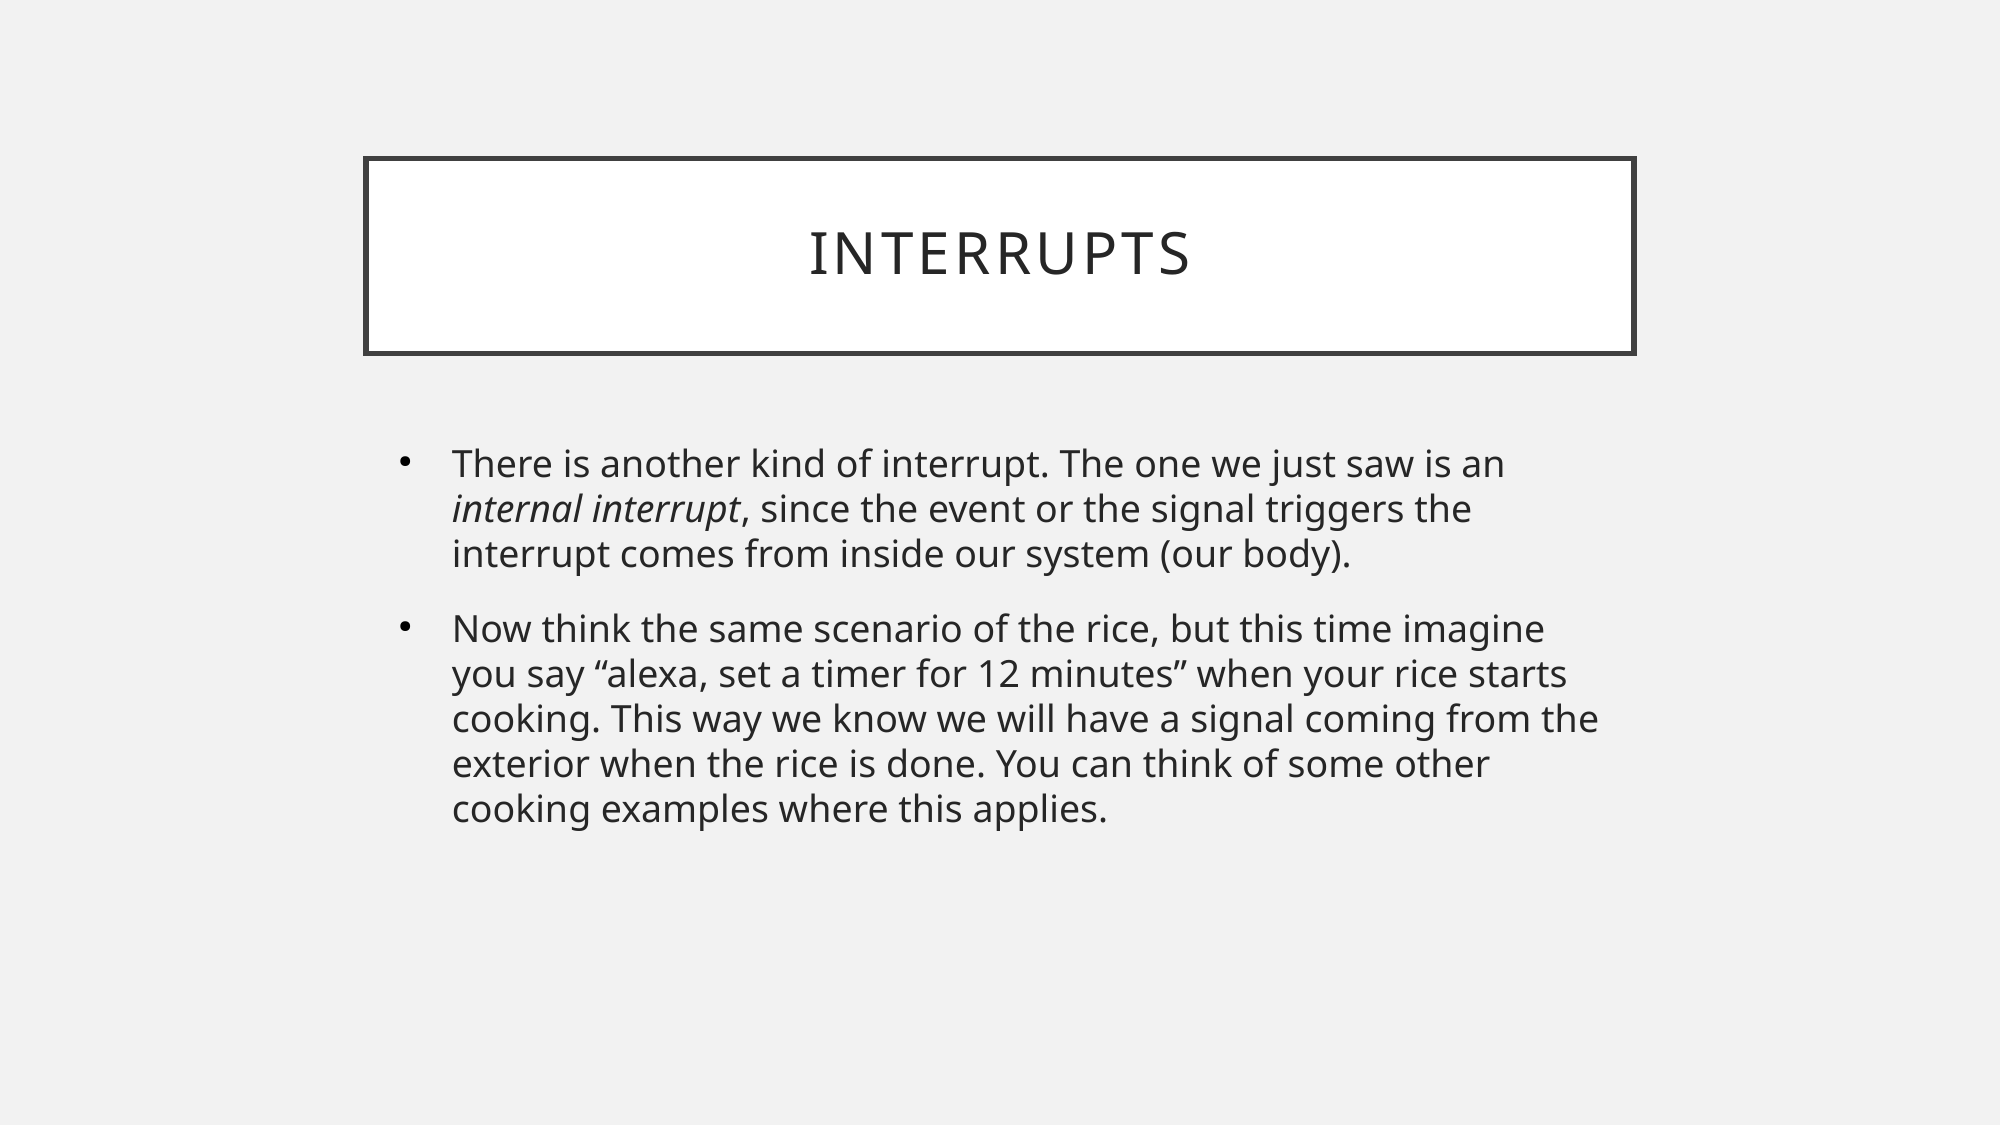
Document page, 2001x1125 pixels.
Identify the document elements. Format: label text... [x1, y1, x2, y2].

list There is another kind of interrupt. The one we just saw is an internal interrupt, since the event or the signal triggers the interrupt comes from inside our system (our body). Now think the same scenario of the rice, but this time imagine you say “alexa, set a timer for 12 minutes” when your rice starts cooking. This way we know we will have a signal coming from the exterior when the rice is done. You can think of some other cooking examples where this applies. [366, 432, 1634, 942]
title Interrupts [366, 158, 1634, 354]
